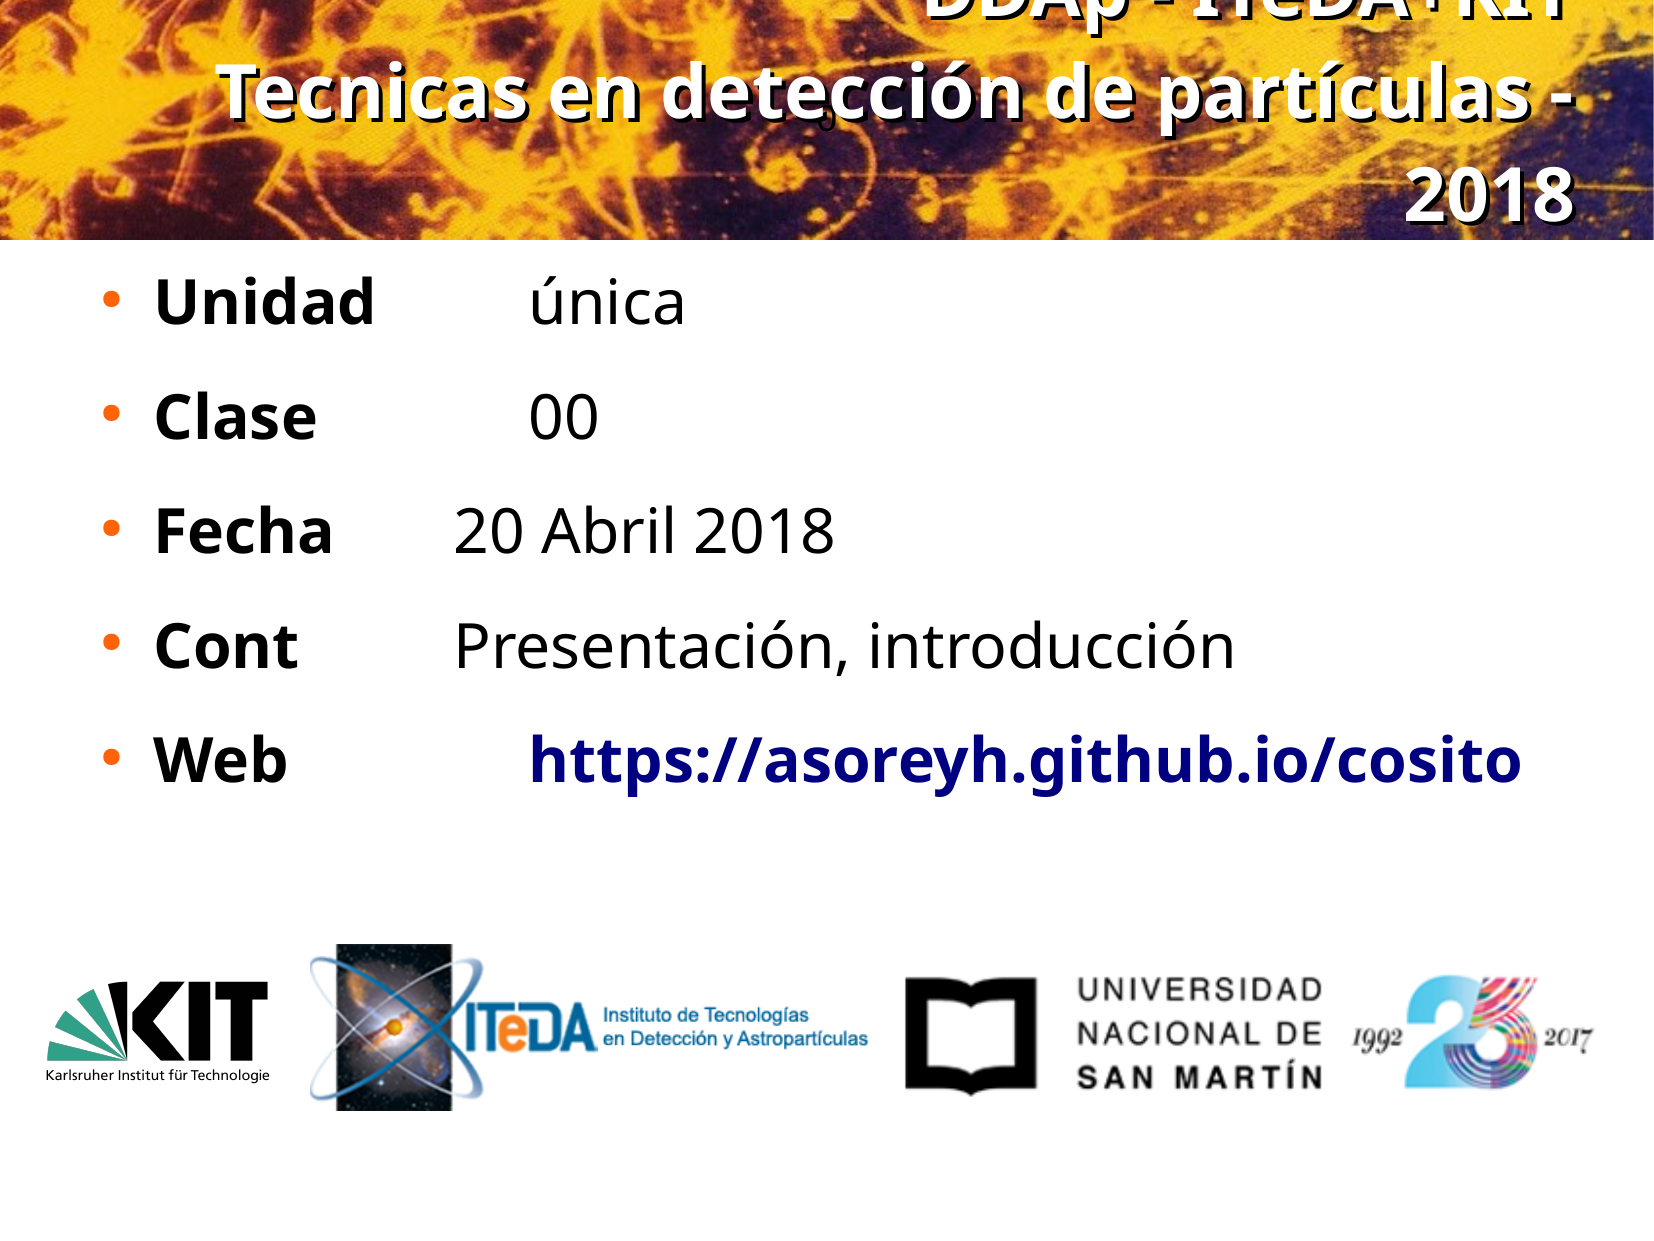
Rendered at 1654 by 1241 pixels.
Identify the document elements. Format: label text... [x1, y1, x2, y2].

picture [1464, 196, 1475, 213]
picture [45, 976, 271, 1089]
picture [1549, 202, 1562, 213]
picture [902, 966, 1608, 1134]
list Unidad única Clase 00 Fecha 20 Abril 2018 Cont Presentación, introducción Web https://asoreyh.github.io/cosito [82, 258, 1571, 1156]
picture [0, 0, 1654, 240]
picture [310, 944, 869, 1111]
title DDAp - ITeDA+KIT Tecnicas en detección de partículas - 2018 [60, 0, 1576, 196]
